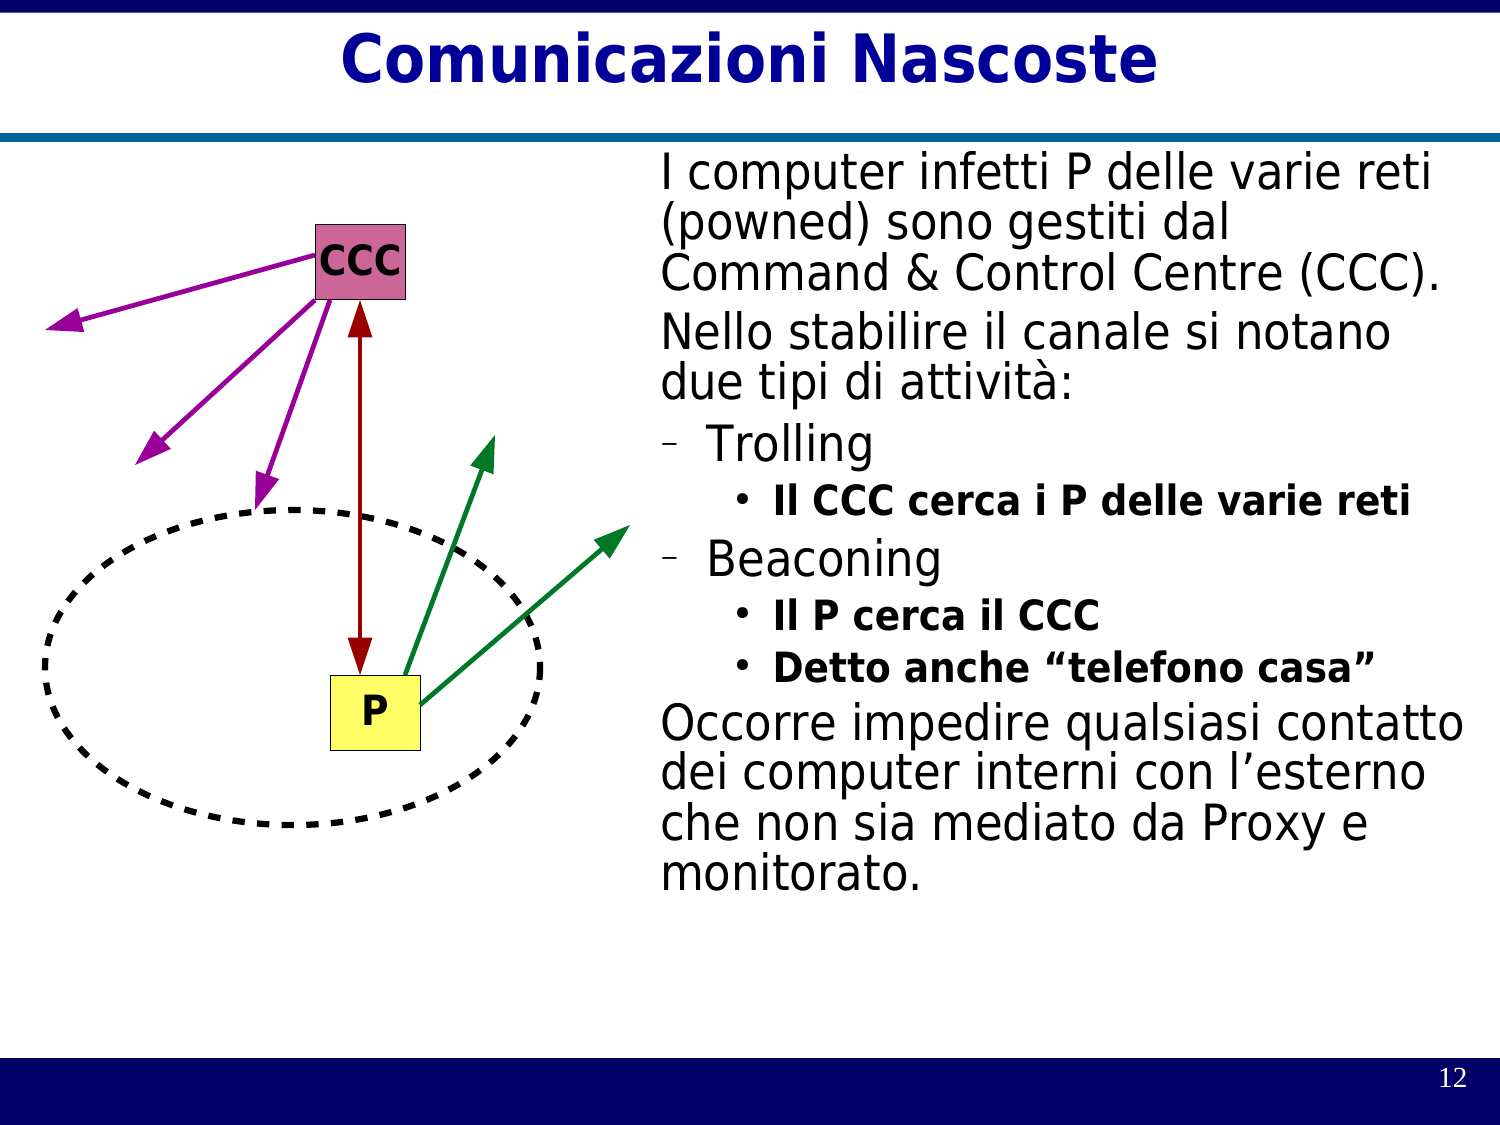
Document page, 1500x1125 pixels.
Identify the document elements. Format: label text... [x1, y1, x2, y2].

text_box P [330, 675, 421, 751]
text_box CCC [315, 224, 406, 300]
list I computer infetti P delle varie reti (powned) sono gestiti dal Command & Control Centre (CCC). Nello stabilire il canale si notano due tipi di attività: Trolling Il CCC cerca i P delle varie reti Beaconing Il P cerca il CCC Detto anche “telefono casa” Occorre impedire qualsiasi contatto dei computer interni con l’esterno che non sia mediato da Proxy e monitorato. [585, 149, 1471, 1021]
title Comunicazioni Nascoste [30, 0, 1471, 126]
